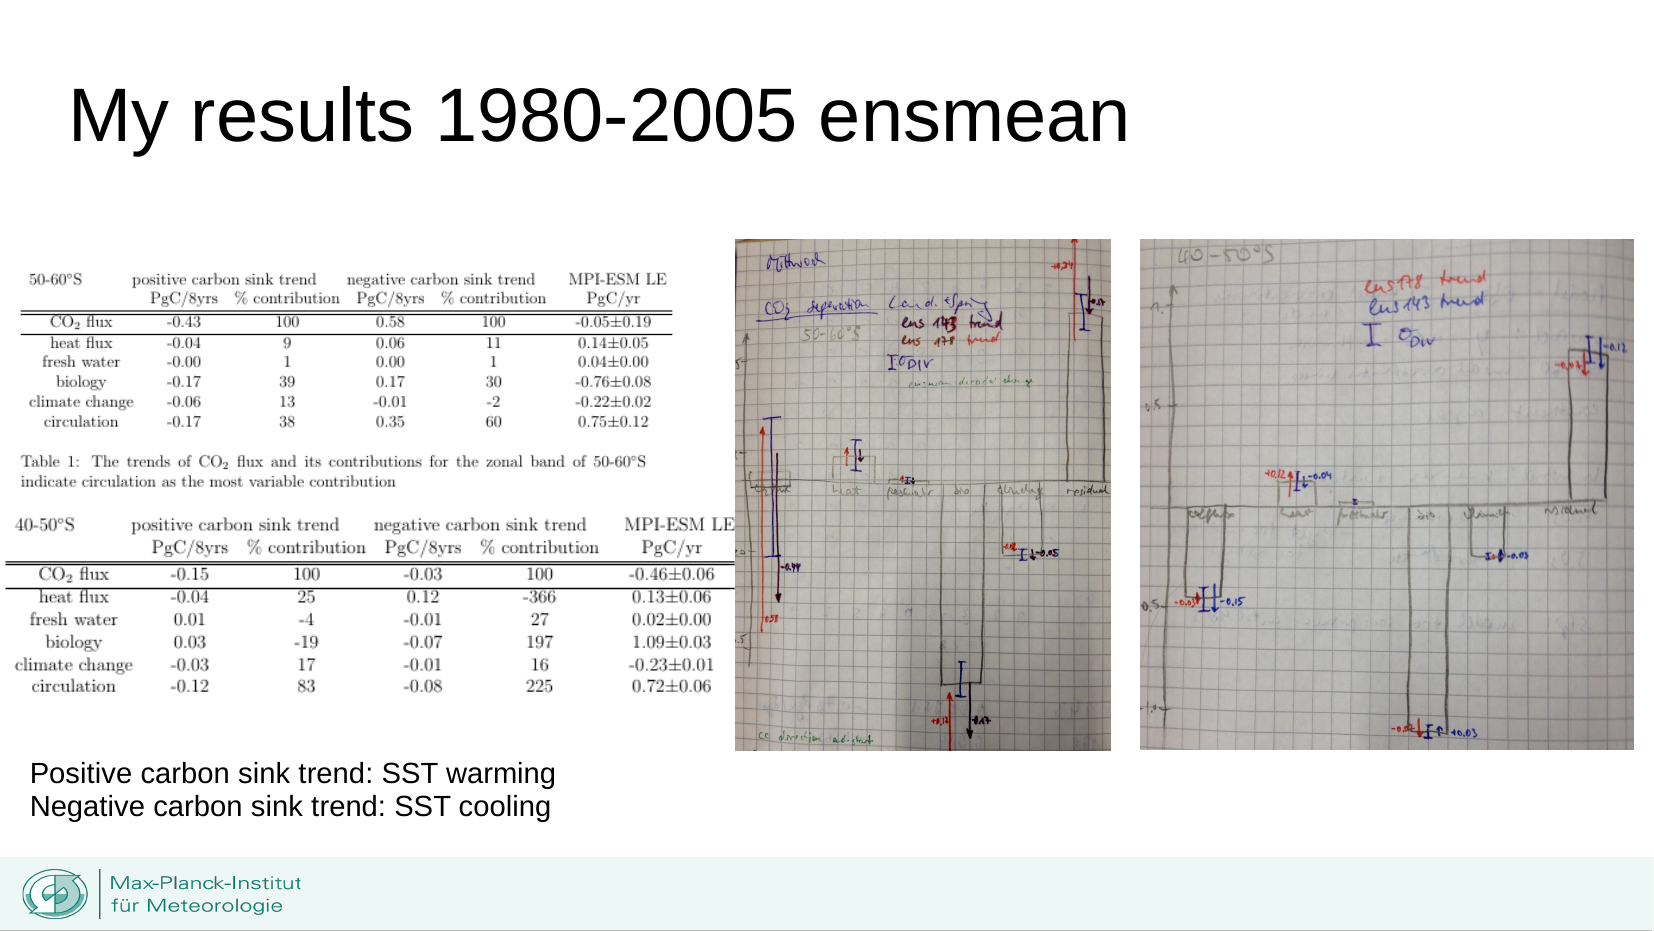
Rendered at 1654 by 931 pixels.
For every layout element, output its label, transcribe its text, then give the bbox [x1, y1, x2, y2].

picture [1140, 239, 1634, 751]
picture [3, 239, 1111, 751]
text_box Positive carbon sink trend: SST warming Negative carbon sink trend: SST cooling [15, 750, 736, 830]
title My results 1980-2005 ensmean [68, 37, 1571, 193]
picture [9, 267, 676, 496]
